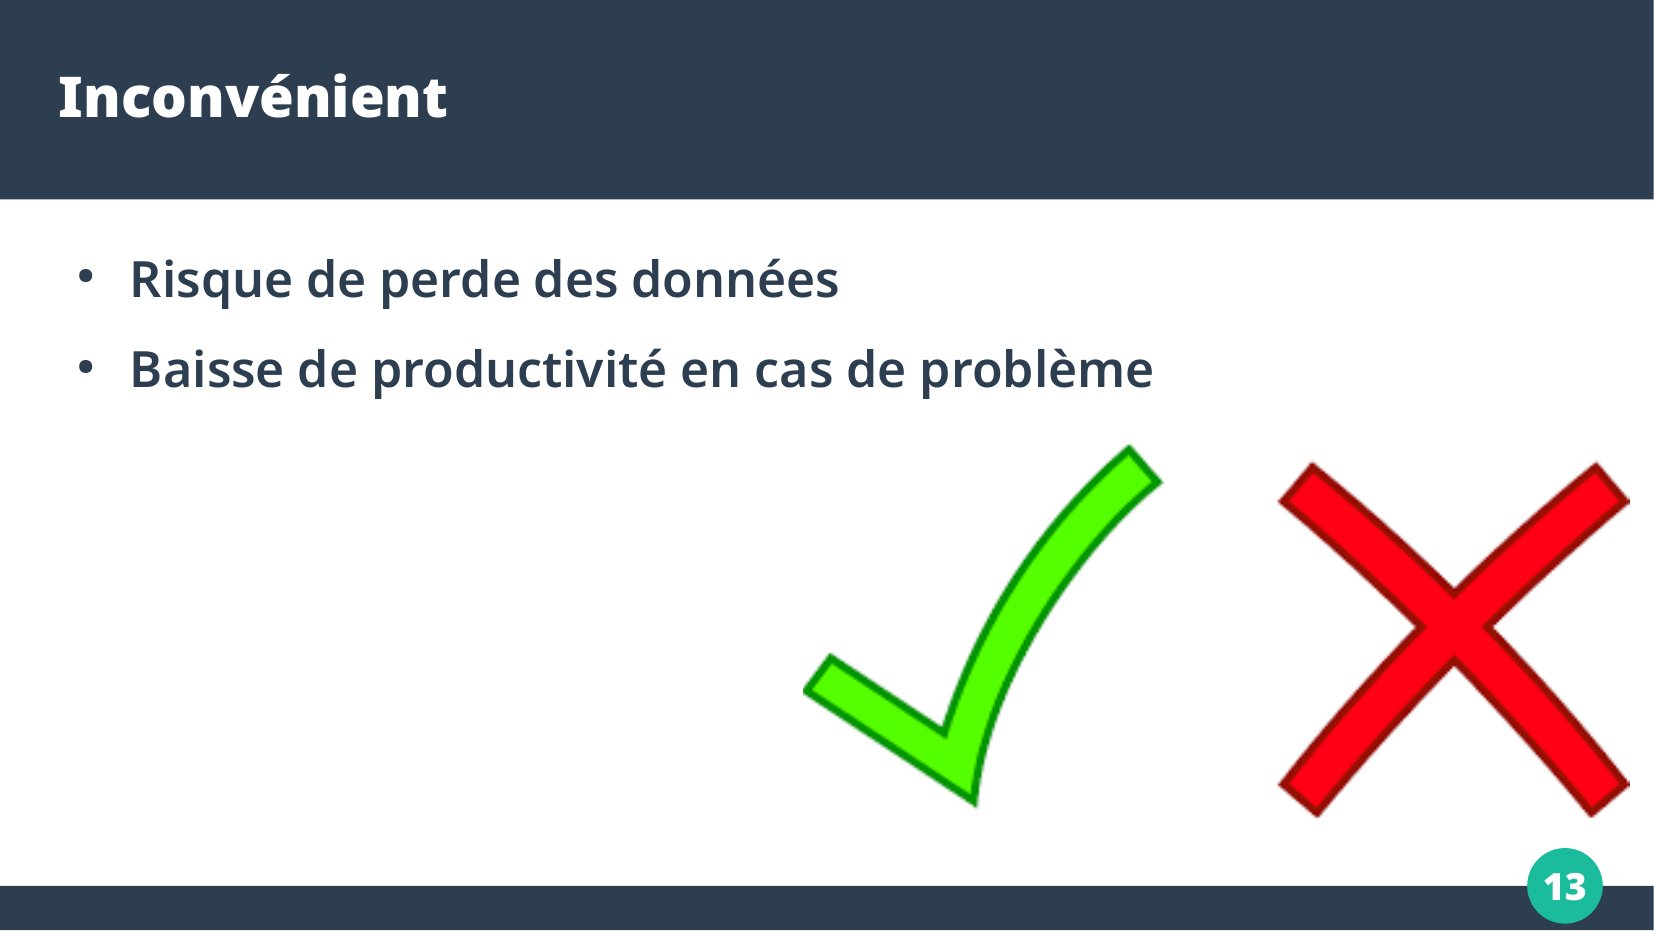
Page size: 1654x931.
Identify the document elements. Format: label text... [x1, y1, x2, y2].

list Risque de perde des données Baisse de productivité en cas de problème [59, 243, 1595, 864]
title Inconvénient [59, 37, 1595, 155]
picture [803, 425, 1630, 839]
